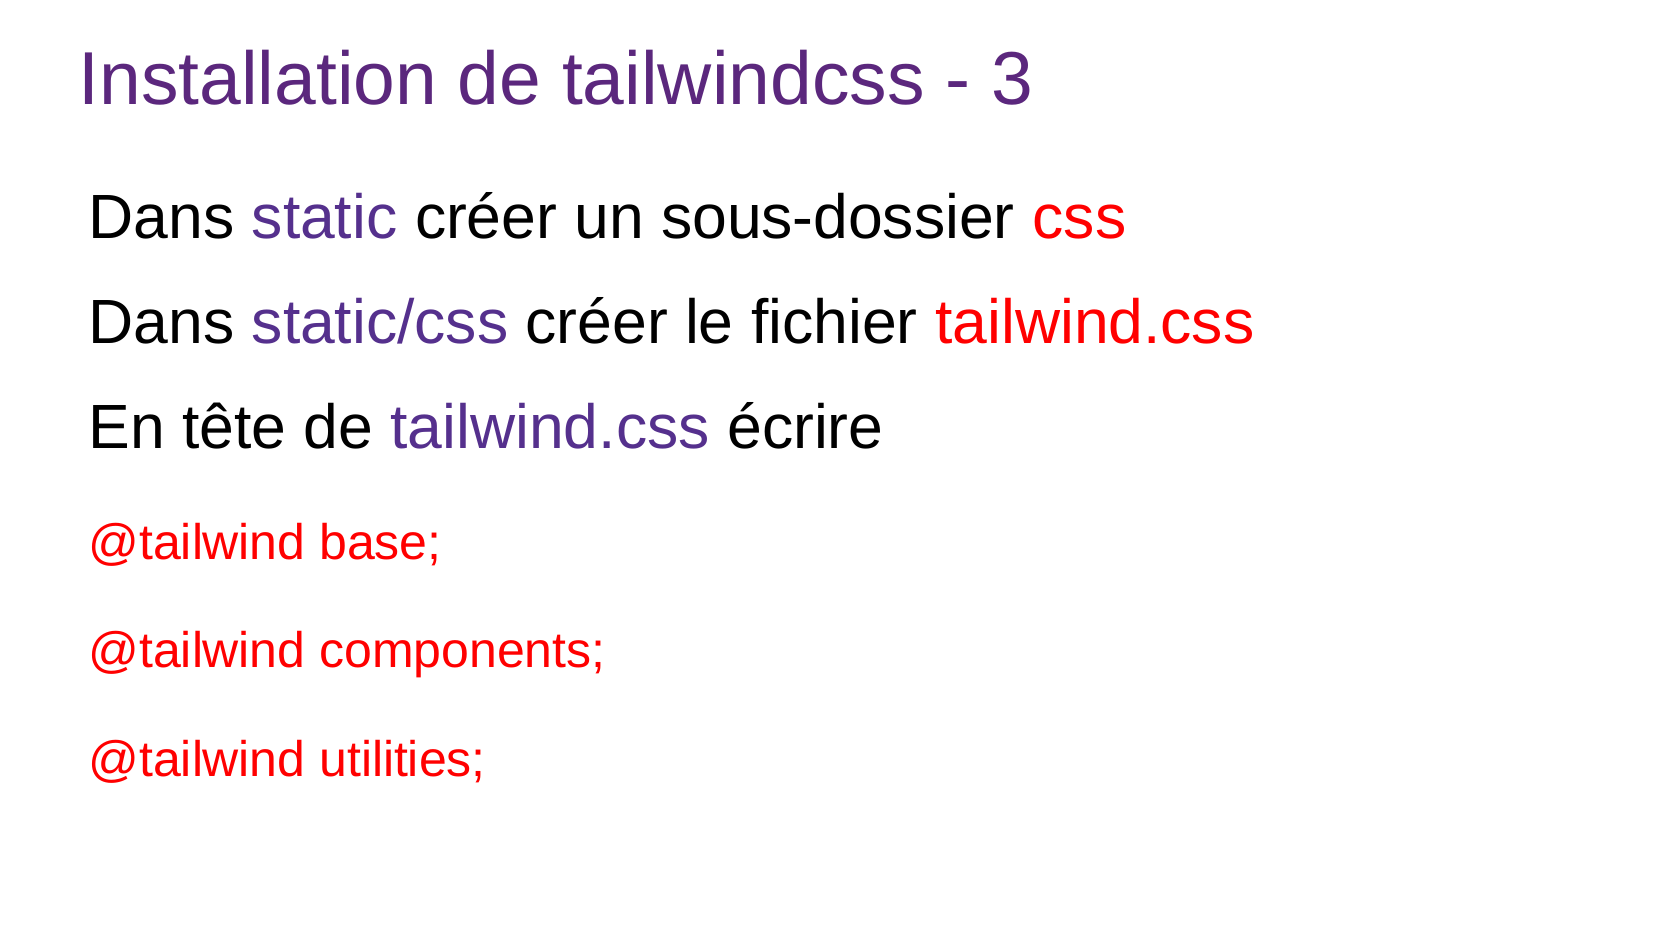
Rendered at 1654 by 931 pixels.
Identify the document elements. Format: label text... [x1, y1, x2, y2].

text_box Dans static créer un sous-dossier css Dans static/css créer le fichier tailwind.css En tête de tailwind.css écrire @tailwind base; @tailwind components; @tailwind utilities; [88, 147, 1577, 798]
title Installation de tailwindcss - 3 [78, 36, 1556, 148]
